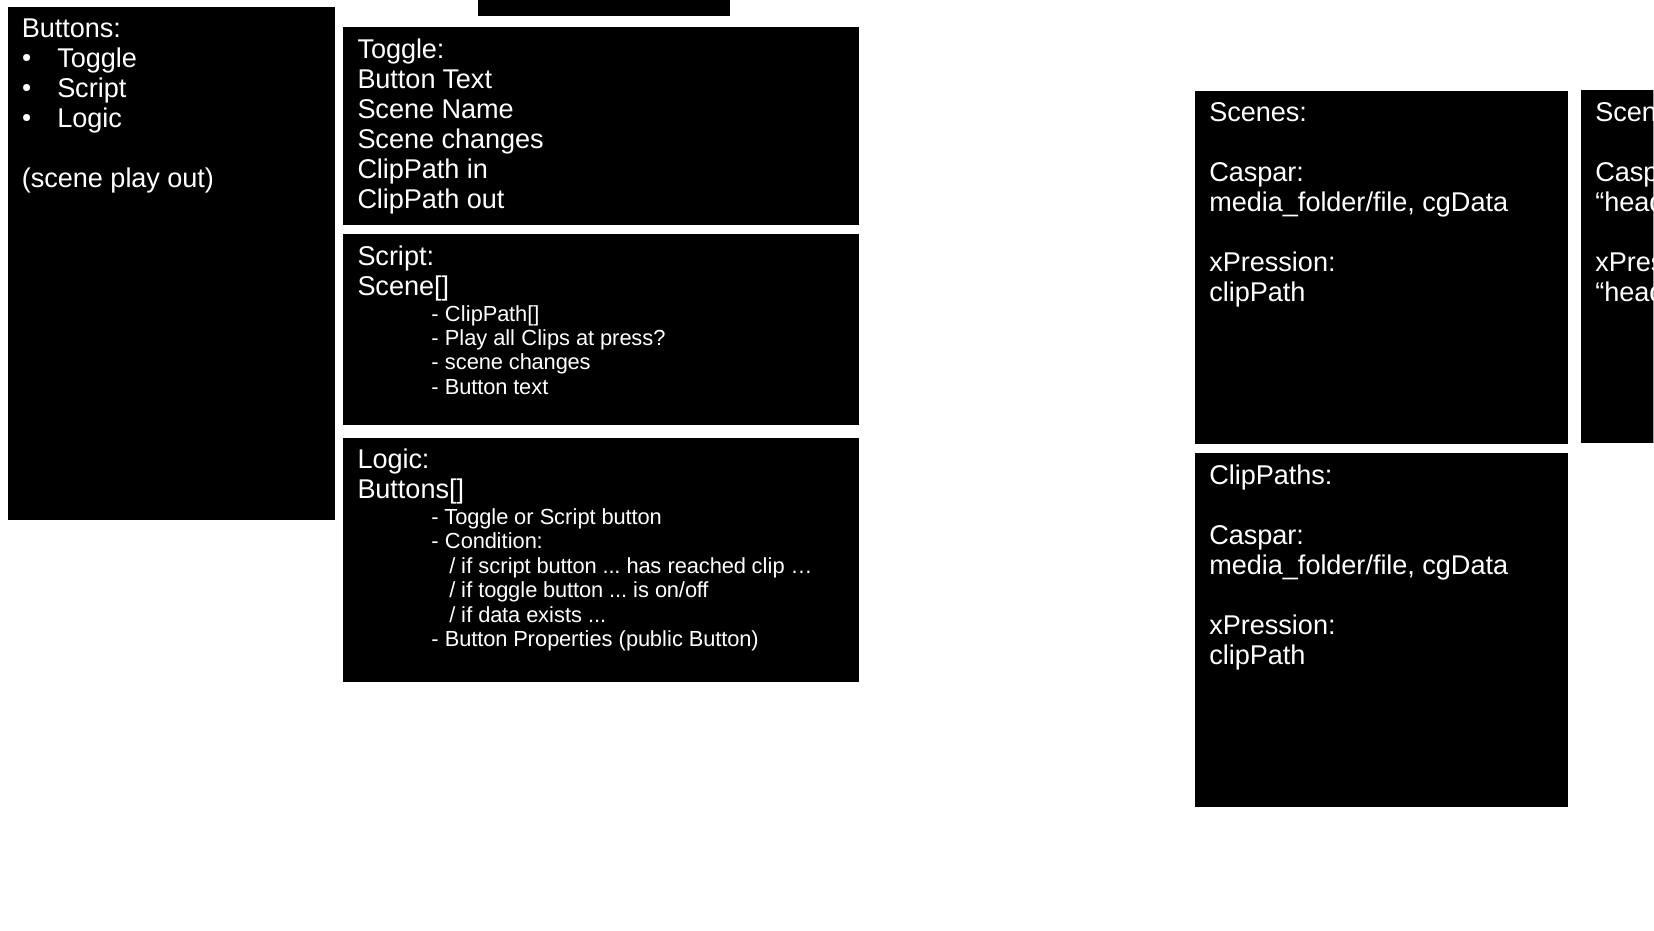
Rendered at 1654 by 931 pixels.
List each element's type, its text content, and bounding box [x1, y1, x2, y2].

text_box Script: Scene[] - ClipPath[] - Play all Clips at press? - scene changes - Button text [342, 233, 860, 426]
text_box ClipPaths: Caspar: media_folder/file, cgData xPression: clipPath [1194, 452, 1569, 808]
text_box Scene changes: Caspar: “head”, data_folder/file xPression: “head”, “data” [1580, 89, 1654, 444]
text_box Buttons: Toggle Script Logic (scene play out) [7, 6, 336, 521]
text_box Toggle: Button Text Scene Name Scene changes ClipPath in ClipPath out [342, 26, 860, 226]
text_box Logic: Buttons[] - Toggle or Script button - Condition: / if script button ... has reached clip … / if toggle button ... is on/off / if data exists ... - Button Properties (public Button) [342, 437, 860, 683]
text_box xPression: [477, 0, 731, 17]
text_box Scenes: Caspar: media_folder/file, cgData xPression: clipPath [1194, 90, 1569, 445]
